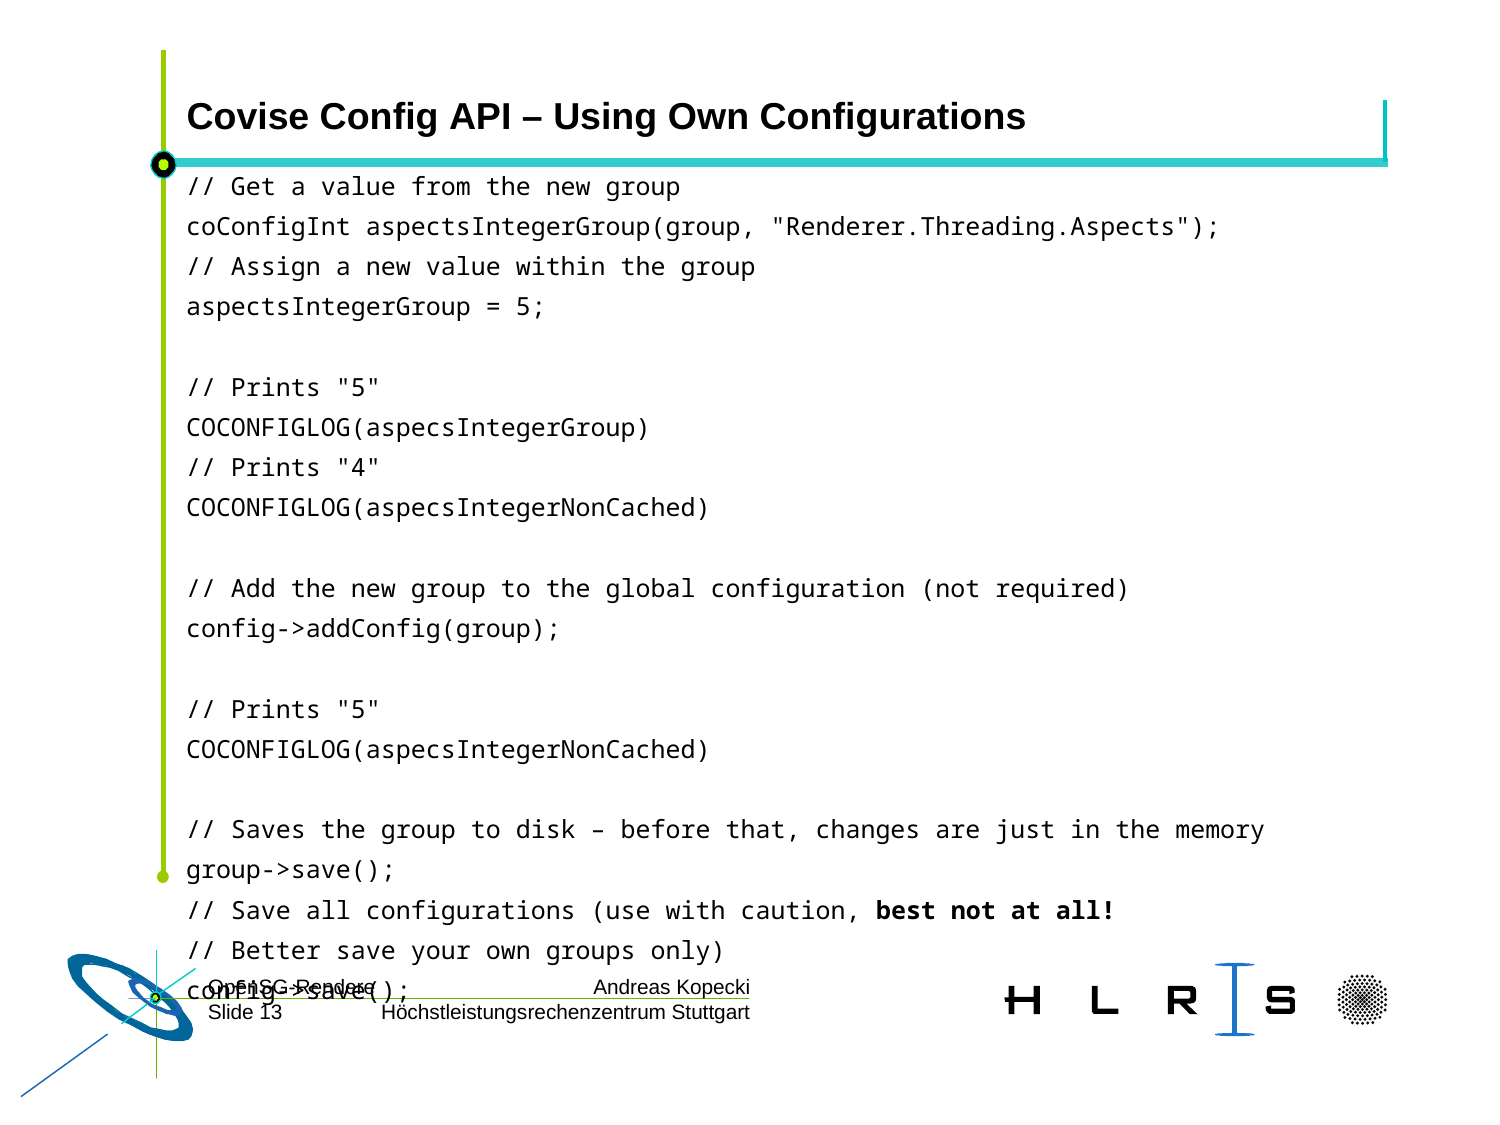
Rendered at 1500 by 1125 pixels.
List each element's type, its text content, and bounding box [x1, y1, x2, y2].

list // Get a value from the new group coConfigInt aspectsIntegerGroup(group, "Renderer.Threading.Aspects"); // Assign a new value within the group aspectsIntegerGroup = 5; // Prints "5" COCONFIGLOG(aspecsIntegerGroup) // Prints "4" COCONFIGLOG(aspecsIntegerNonCached) // Add the new group to the global configuration (not required) config->addConfig(group); // Prints "5" COCONFIGLOG(aspecsIntegerNonCached) // Saves the group to disk – before that, changes are just in the memory group->save(); // Save all configurations (use with caution, best not at all! // Better save your own groups only) config->save(); [171, 160, 1386, 973]
title Covise Config API – Using Own Configurations [171, 86, 1386, 146]
